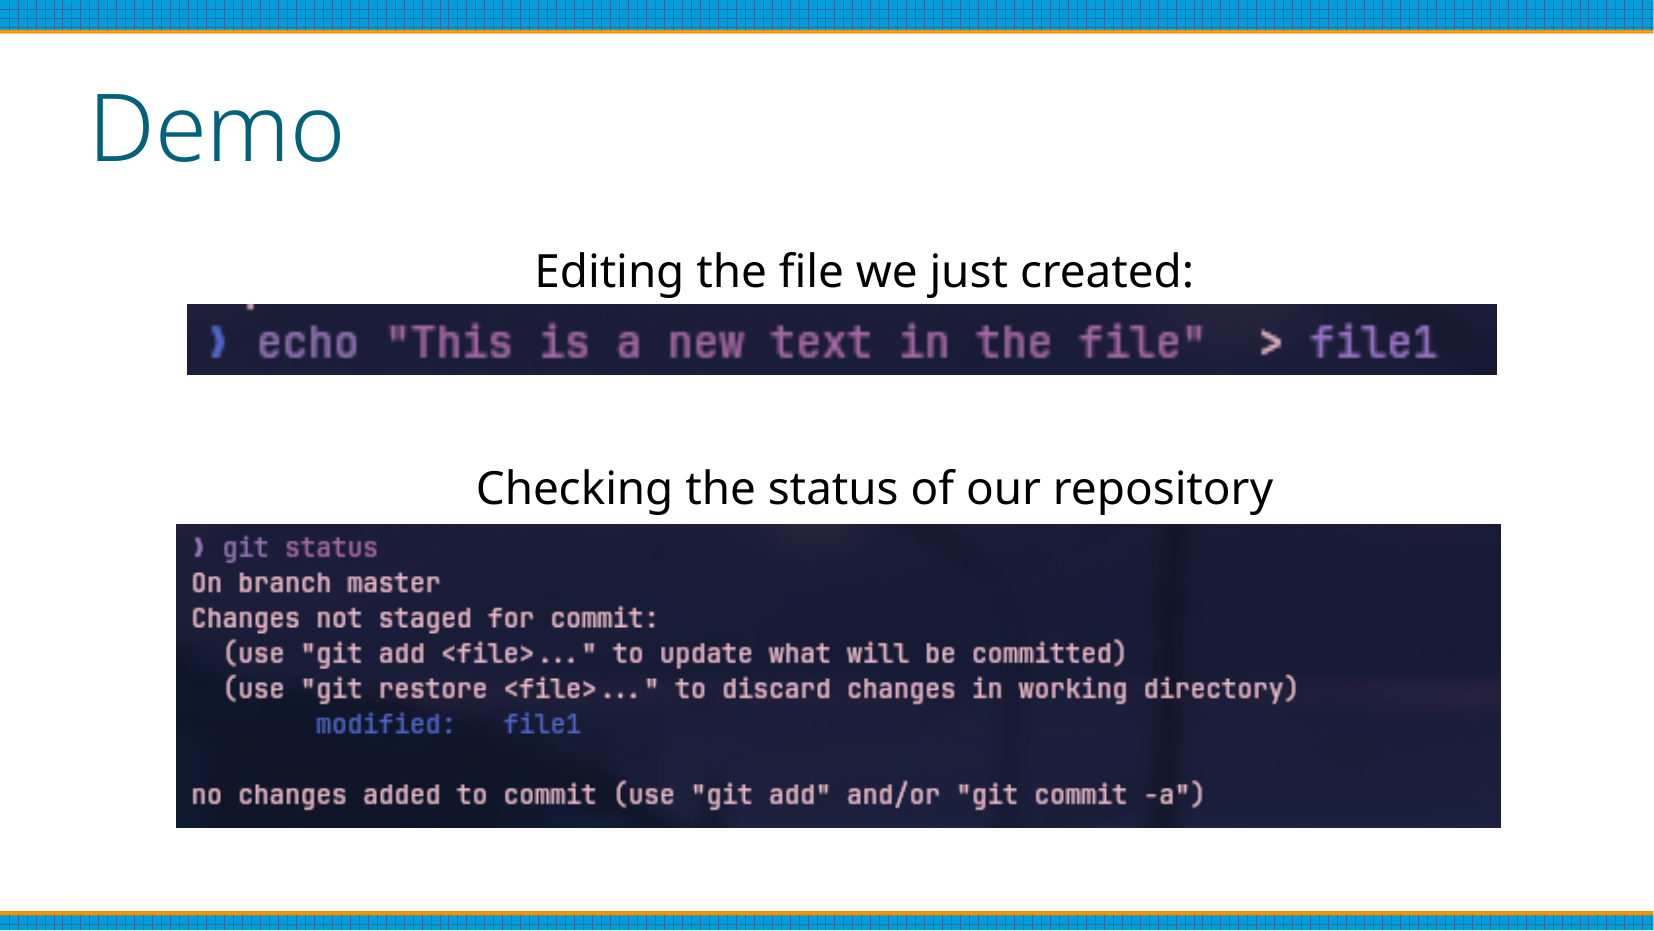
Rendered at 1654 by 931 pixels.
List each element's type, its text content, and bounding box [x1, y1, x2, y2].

picture [187, 304, 1497, 376]
title Demo [88, 44, 1565, 207]
text_box Editing the file we just created: [528, 231, 1126, 309]
text_box Checking the status of our repository [469, 448, 1184, 526]
picture [176, 524, 1501, 828]
